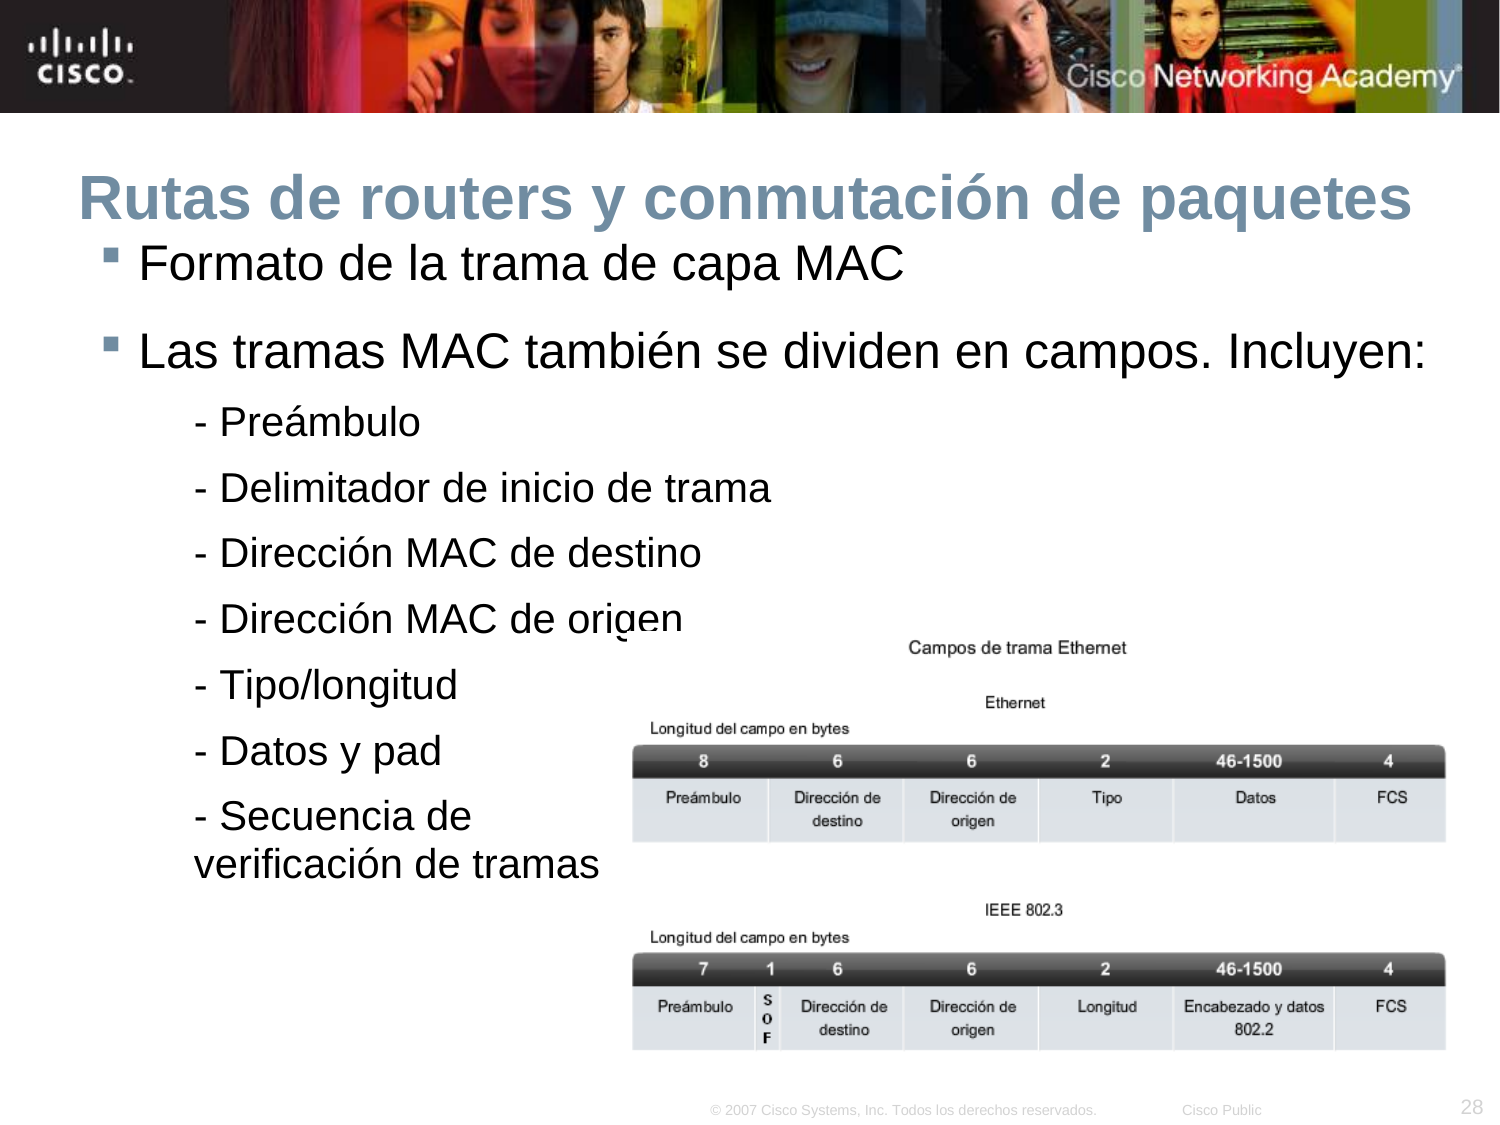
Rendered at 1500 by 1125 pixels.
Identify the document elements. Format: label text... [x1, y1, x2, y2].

title Rutas de routers y conmutación de paquetes [64, 102, 1500, 241]
picture [0, 0, 1500, 113]
list Formato de la trama de capa MAC Las tramas MAC también se dividen en campos. Incluyen: - Preámbulo - Delimitador de inicio de trama - Dirección MAC de destino - Dirección MAC de origen - Tipo/longitud - Datos y pad - Secuencia de verificación de tramas [86, 228, 1468, 1062]
picture [627, 631, 1453, 1057]
